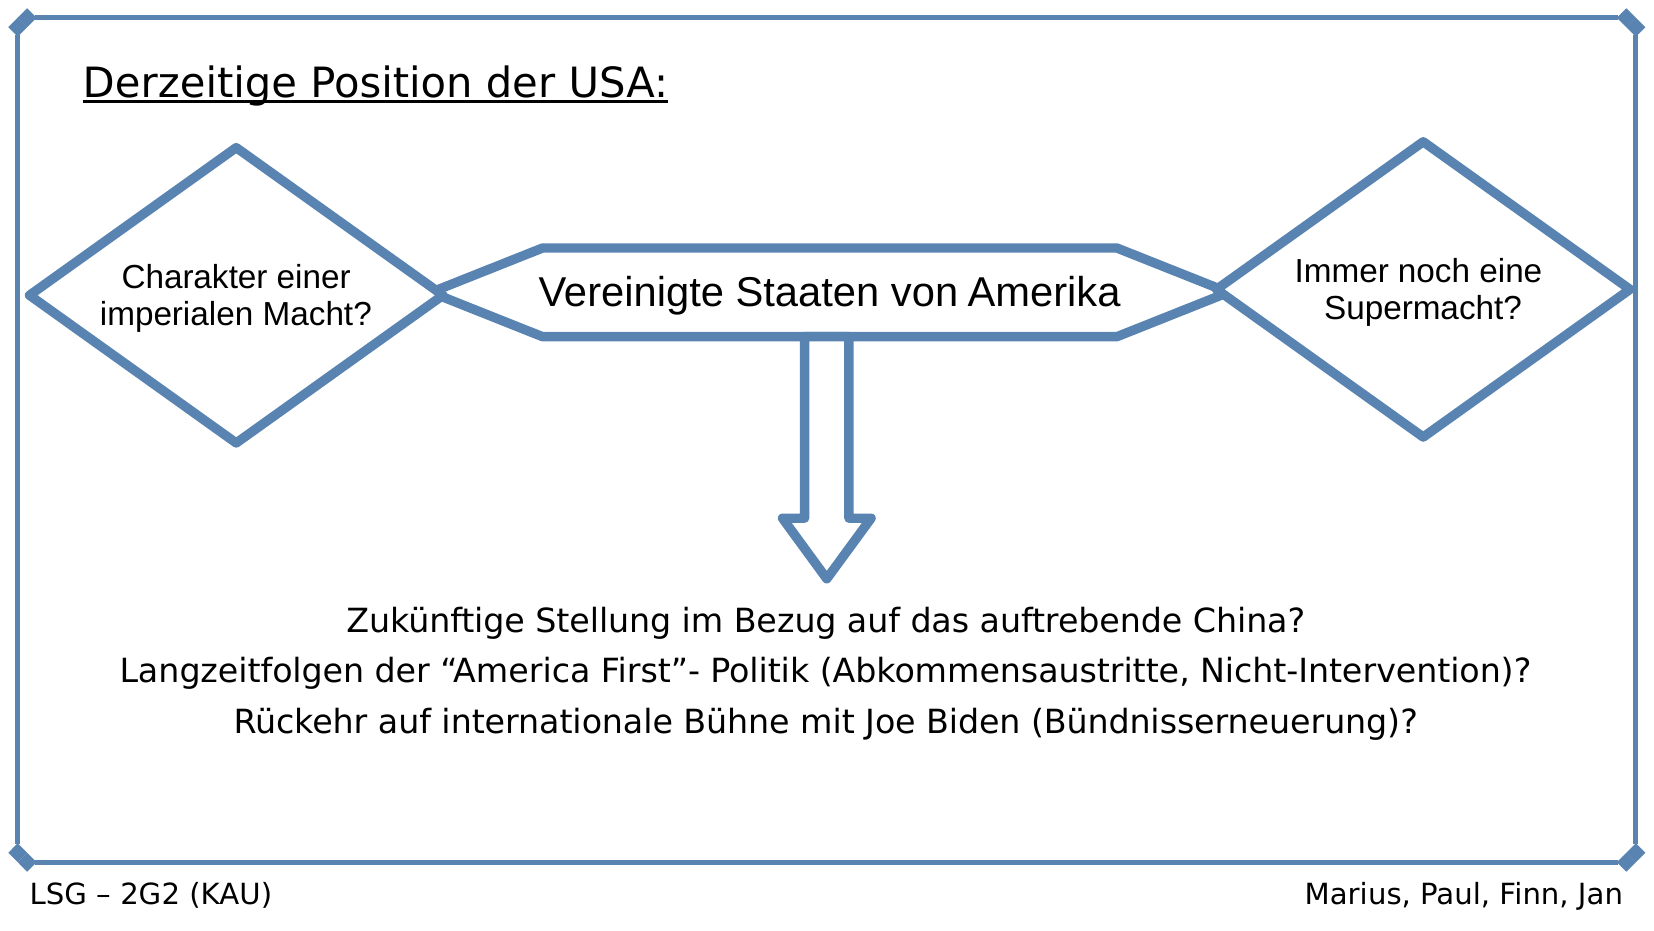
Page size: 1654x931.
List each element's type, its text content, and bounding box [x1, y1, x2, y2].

text_box Charakter einer imperialen Macht? [29, 147, 443, 443]
list Derzeitige Position der USA: Zukünftige Stellung im Bezug auf das auftrebende China? Langzeitfolgen der “America First”- Politik (Abkommensaustritte, Nicht-Intervention)? Rückehr auf internationale Bühne mit Joe Biden (Bündnisserneuerung)? [82, 295, 1571, 758]
text_box Immer noch eine Supermacht? [1216, 141, 1630, 438]
text_box Vereinigte Staaten von Amerika [436, 248, 1223, 337]
list Derzeitige Position der USA: Zukünftige Stellung im Bezug auf das auftrebende China? Langzeitfolgen der “America First”- Politik (Abkommensaustritte, Nicht-Intervention)? Rückehr auf internationale Bühne mit Joe Biden (Bündnisserneuerung)? [82, 59, 1571, 289]
text_box [782, 336, 872, 579]
